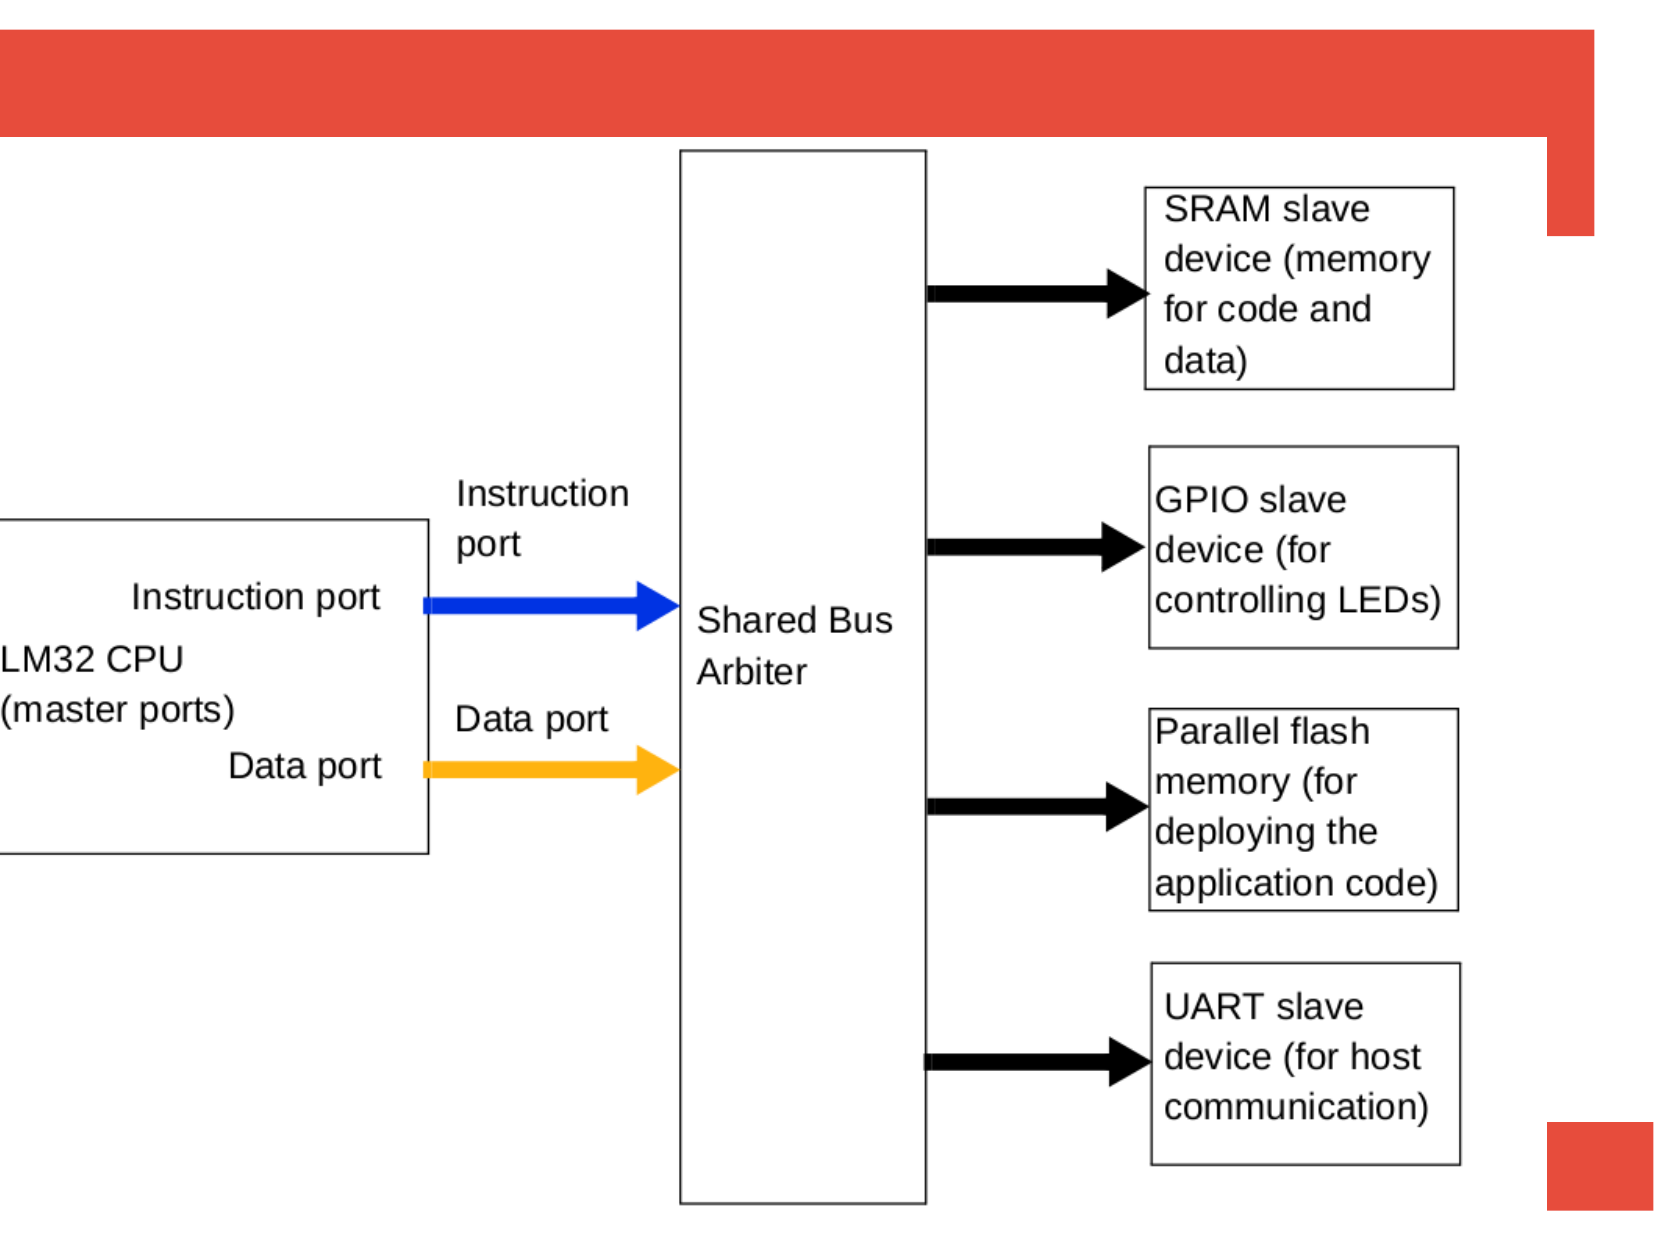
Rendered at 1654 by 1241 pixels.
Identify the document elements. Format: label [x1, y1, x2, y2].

picture [0, 137, 1547, 1229]
